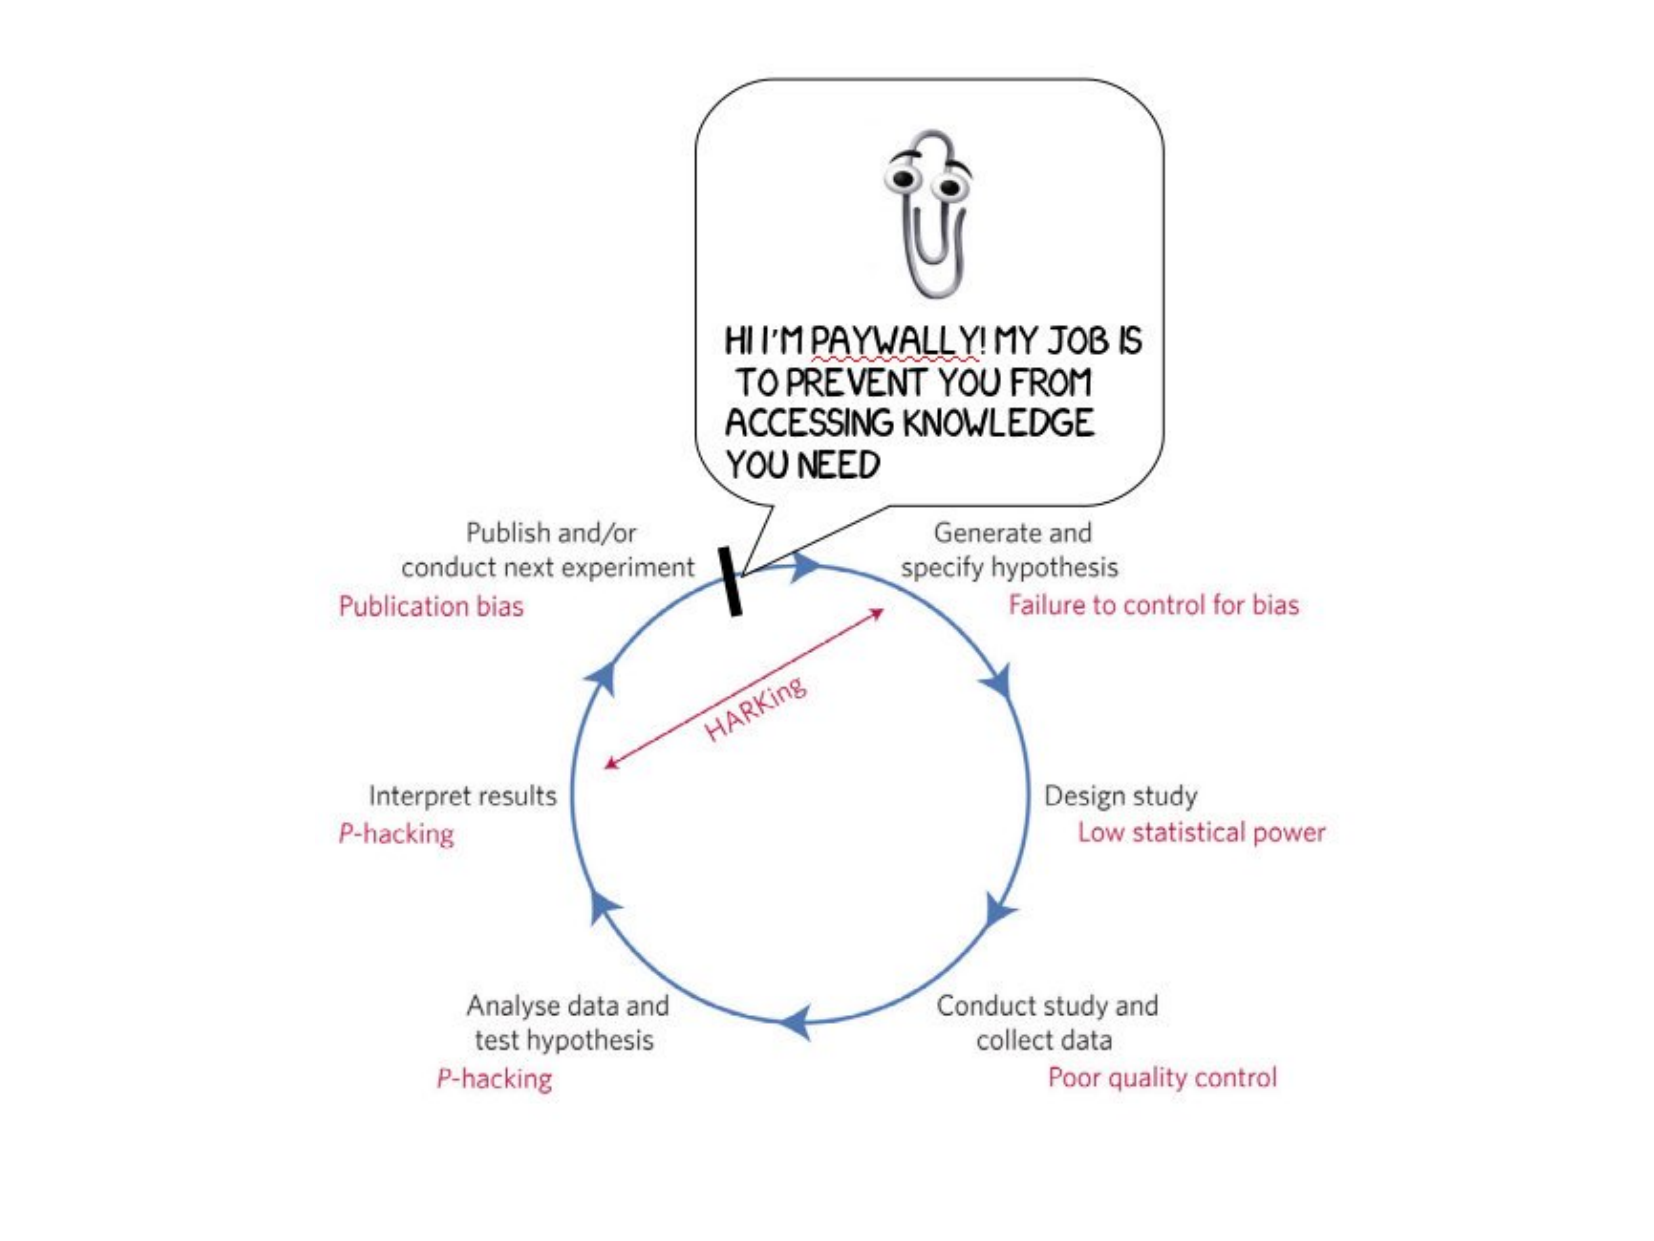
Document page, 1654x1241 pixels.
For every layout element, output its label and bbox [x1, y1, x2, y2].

picture [315, 49, 1366, 1146]
